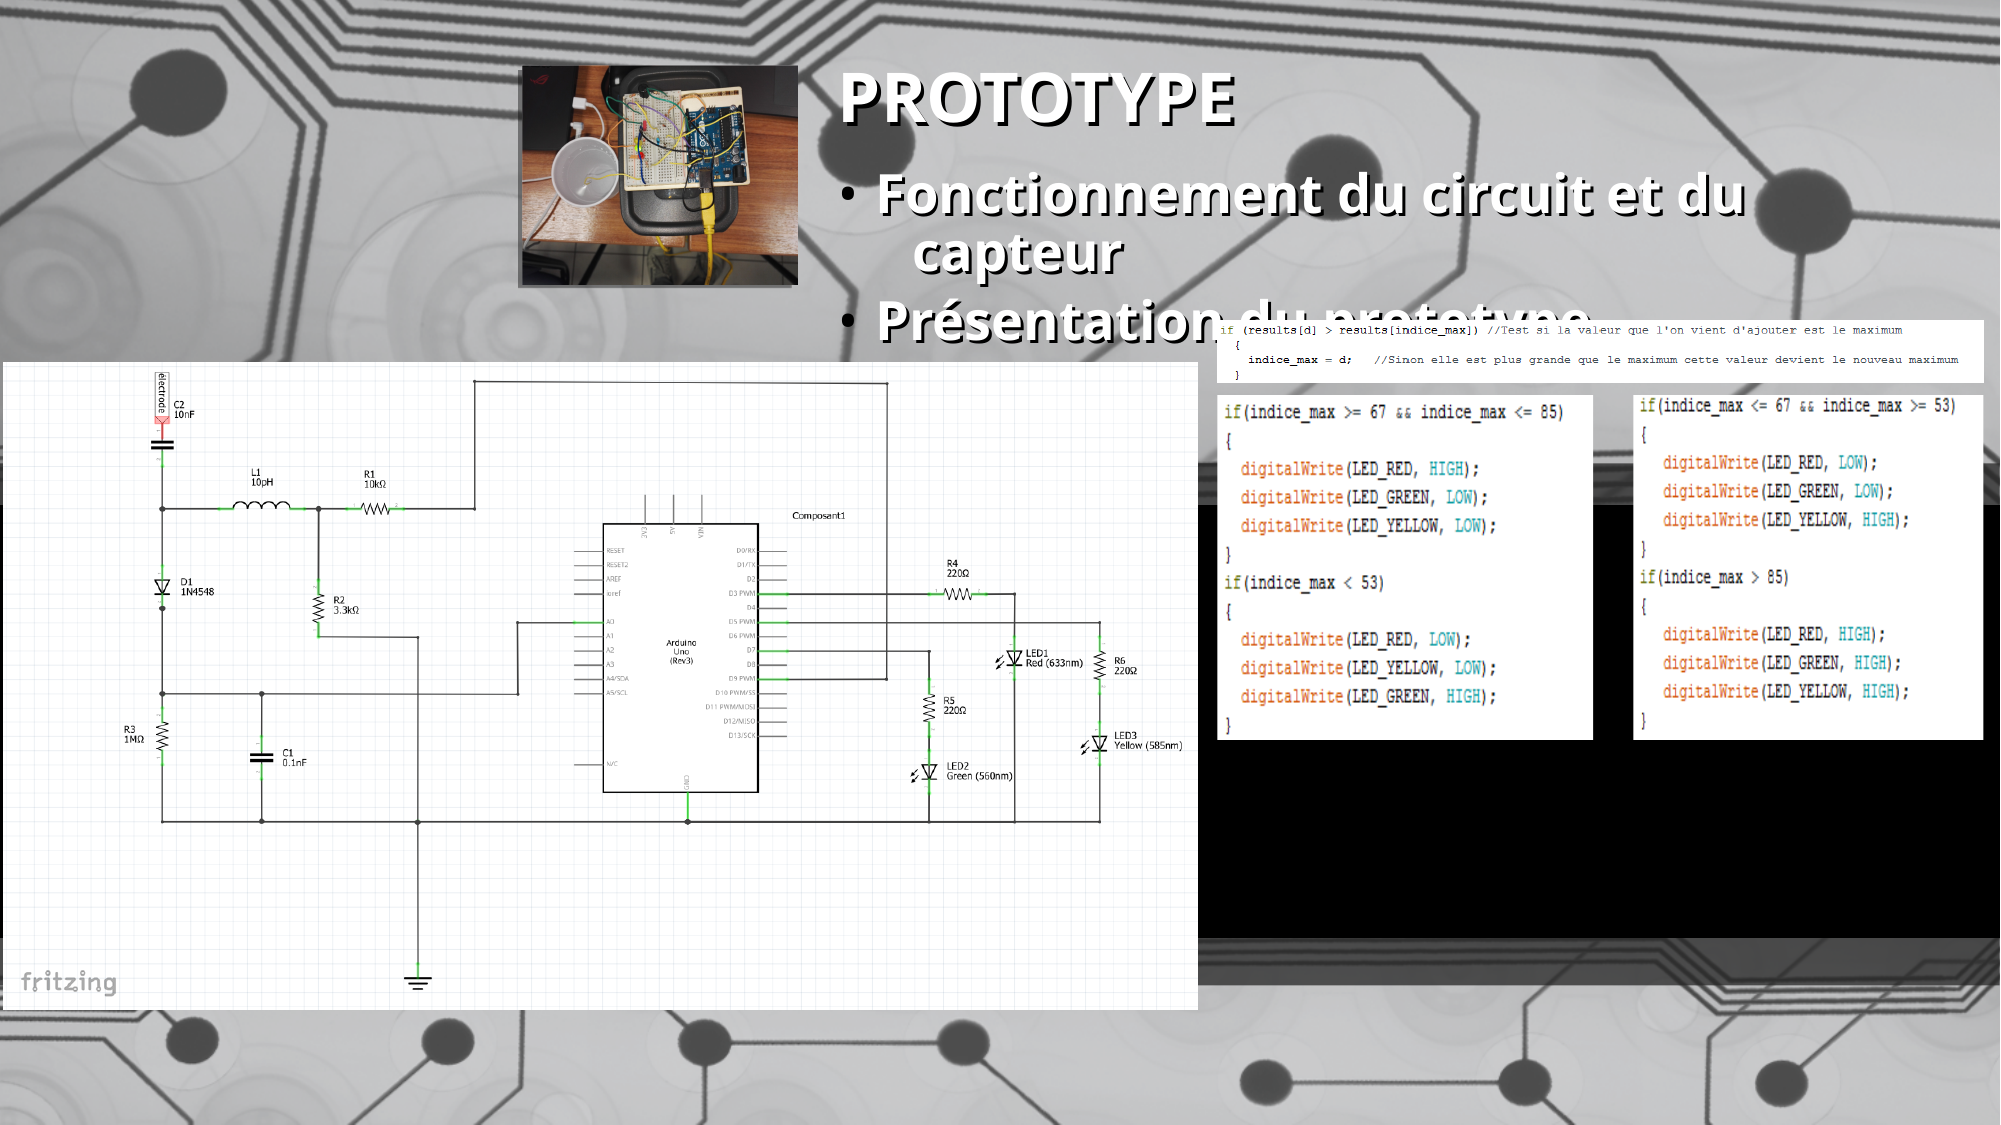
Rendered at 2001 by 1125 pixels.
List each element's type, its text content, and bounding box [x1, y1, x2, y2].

picture [1217, 320, 1984, 383]
text_box PROTOTYPE Fonctionnement du circuit et du capteur Présentation du prototype [522, 42, 1857, 321]
picture [1633, 395, 1984, 740]
picture [3, 362, 1198, 1010]
picture [522, 65, 798, 285]
picture [1217, 395, 1594, 740]
